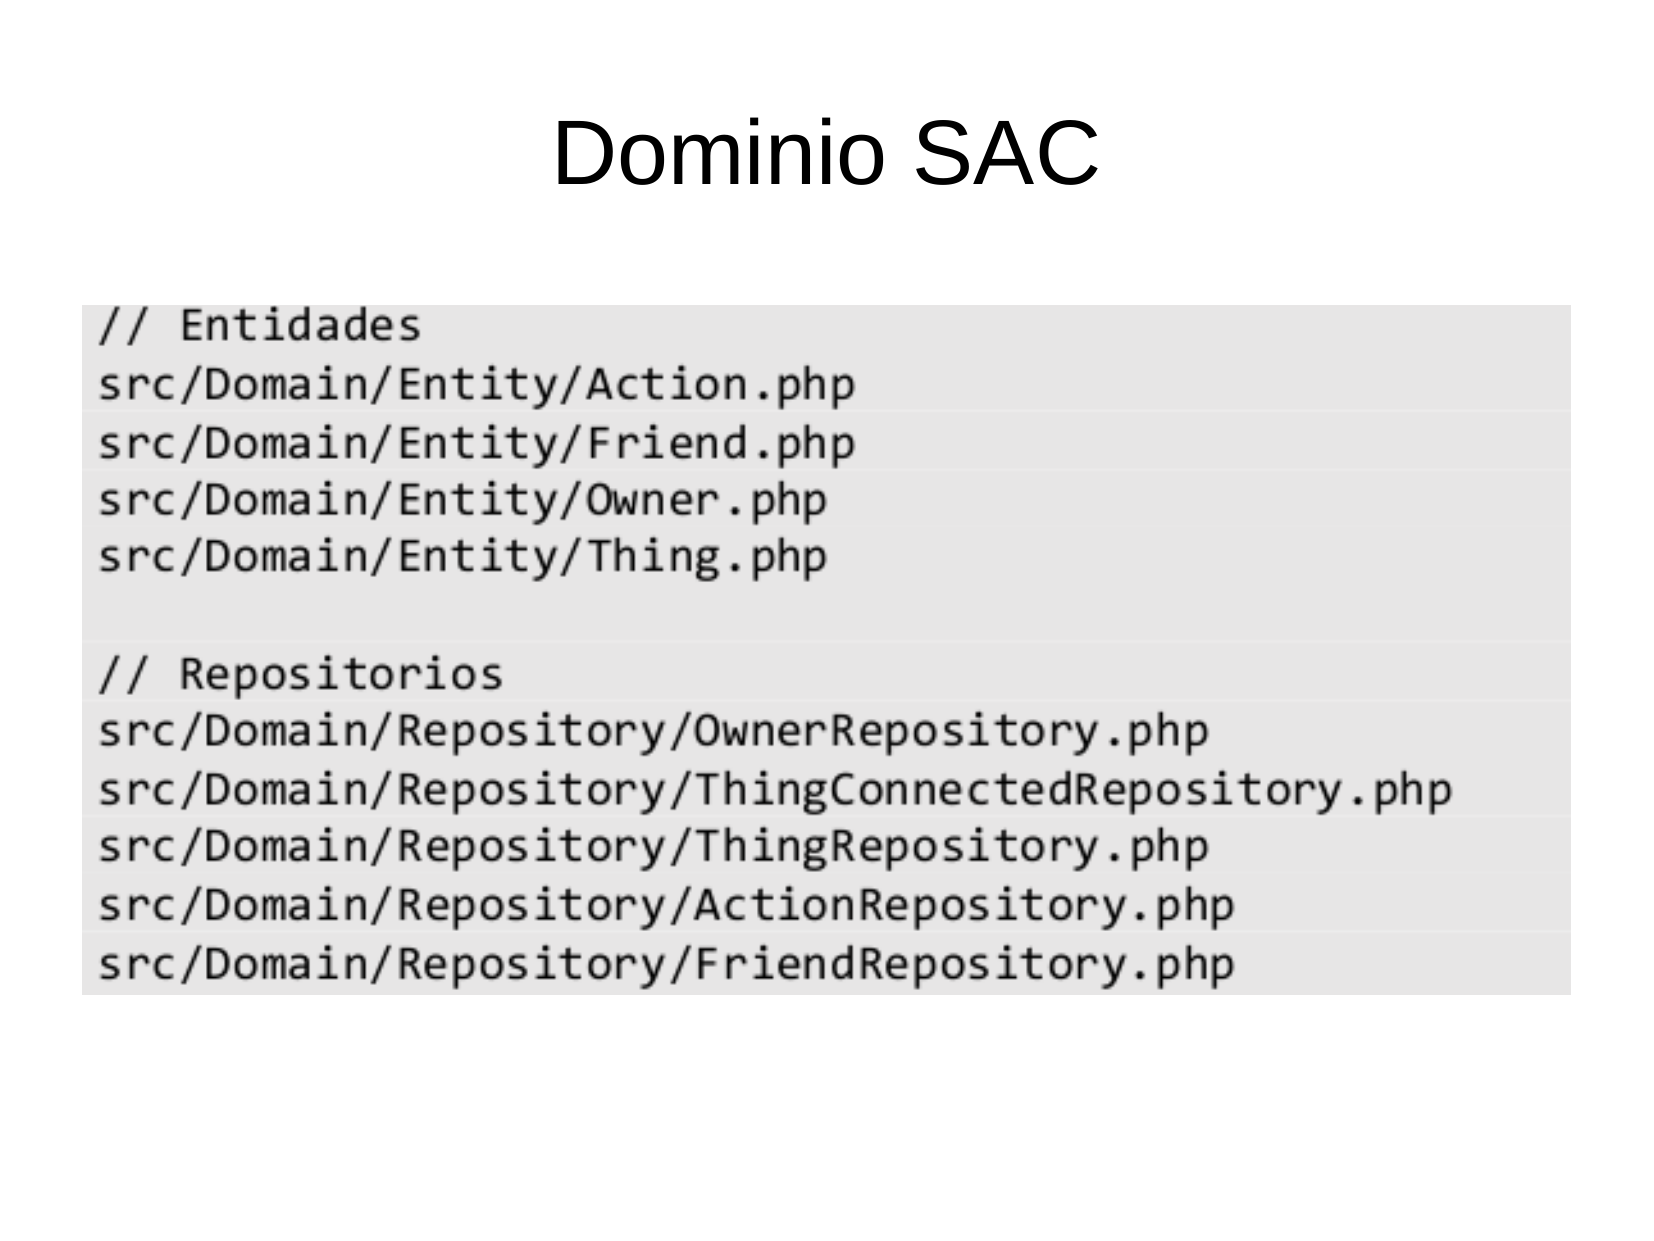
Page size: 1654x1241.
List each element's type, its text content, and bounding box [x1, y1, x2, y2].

picture [82, 305, 1571, 995]
title Dominio SAC [82, 49, 1571, 257]
